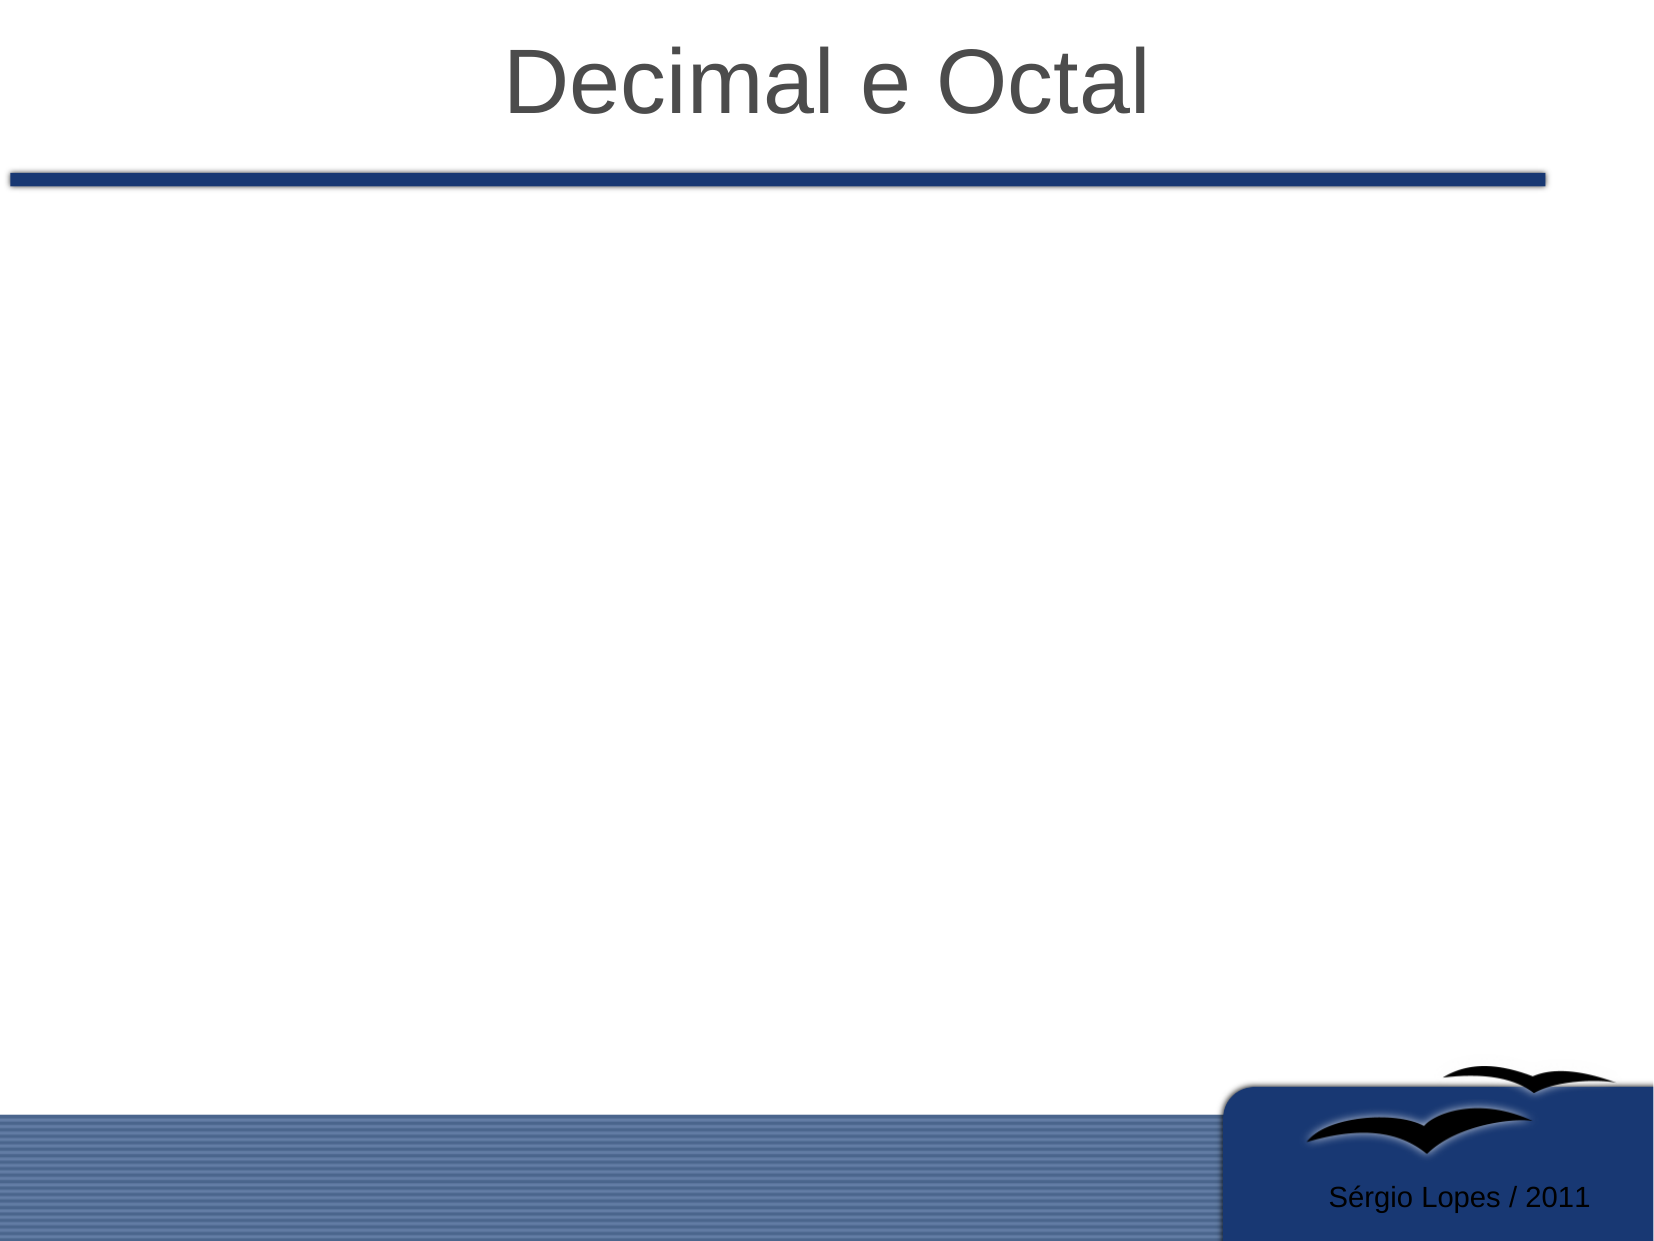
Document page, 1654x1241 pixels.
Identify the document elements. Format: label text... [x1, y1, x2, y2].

title Decimal e Octal [121, 0, 1534, 164]
picture [0, 0, 1654, 1241]
text_box Sérgio Lopes / 2011 [1328, 1181, 1588, 1214]
